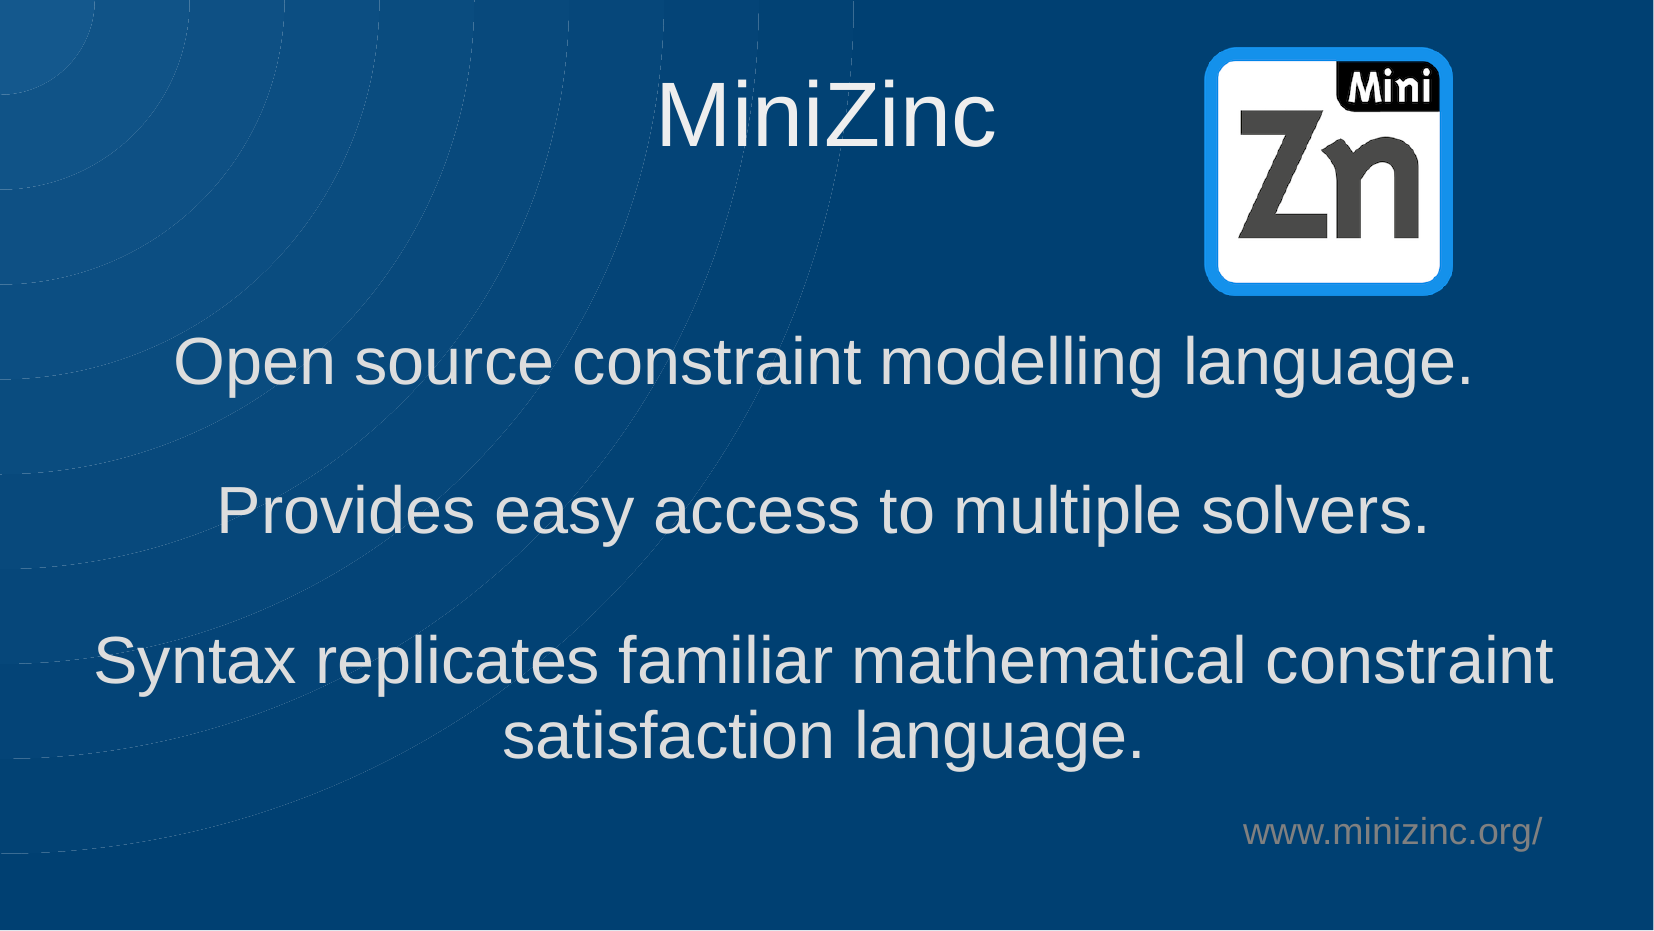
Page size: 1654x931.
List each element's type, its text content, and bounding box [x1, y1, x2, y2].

picture [1204, 193, 1453, 296]
text_box www.minizinc.org/ [1228, 803, 1595, 860]
subtitle Open source constraint modelling language. Provides easy access to multiple solvers. Syntax replicates familiar mathematical constraint satisfaction language. [80, 323, 1569, 773]
title MiniZinc [82, 37, 1571, 193]
